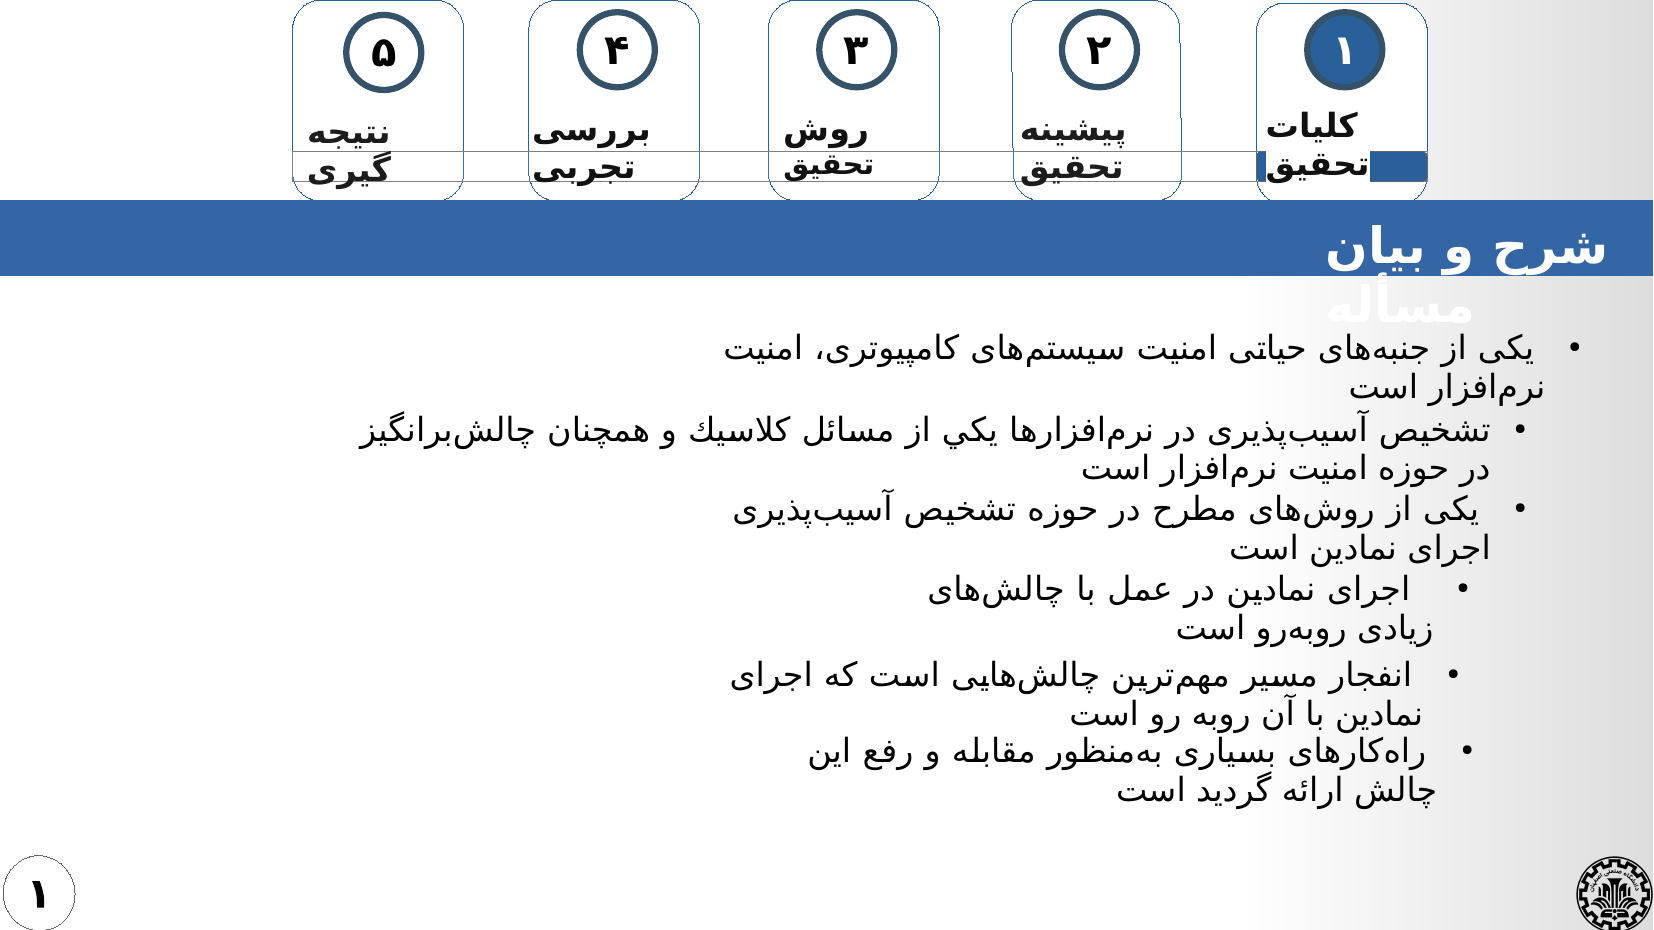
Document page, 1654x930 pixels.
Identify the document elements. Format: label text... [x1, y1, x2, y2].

text_box کلیات تحقیق [1250, 99, 1446, 148]
text_box [292, 0, 464, 104]
text_box [528, 0, 700, 101]
text_box اجرای نمادین در عمل با چالش‌های زیادی روبه‌رو است [911, 562, 1551, 645]
text_box ۳ [819, 12, 895, 88]
text_box [1256, 3, 1428, 99]
text_box روش تحقیق [768, 101, 964, 151]
text_box [768, 0, 940, 101]
text_box ۱ [1307, 12, 1383, 88]
text_box انفجار مسیر مهم‌ترین چالش‌هایی است که اجرای نمادین با آن روبه رو است [714, 648, 1551, 731]
picture [1575, 855, 1653, 930]
text_box بررسی تجربی [517, 101, 713, 151]
text_box ۱ [3, 855, 76, 930]
text_box ۵ [346, 14, 422, 91]
text_box نتیجه گیری [292, 104, 488, 154]
text_box ۴ [579, 12, 655, 88]
text_box یکی از جنبه‌های حیاتی امنیت سیستم‌های کامپیوتری، امنیت نرم‌افزار است [707, 321, 1610, 403]
text_box پیشینه تحقیق [1005, 101, 1195, 151]
text_box [0, 148, 1653, 321]
text_box راه‌کارهای بسیاری به‌منظور مقابله و رفع این چالش ارائه گردید است [791, 724, 1557, 807]
text_box یکی از روش‌های مطرح در حوزه تشخیص آسیب‌پذیری اجرای نمادین است [716, 482, 1551, 565]
text_box [1011, 0, 1181, 101]
text_box ۲ [1061, 12, 1137, 88]
text_box شرح و بیان مسأله [1310, 209, 1653, 301]
text_box تشخيص آسیب‌پذیری در نرم‌افزارها یكي از مسائل كلاسيك و همچنان چالش‌برانگیز در حوزه امنيت نرم‌افزار است [345, 402, 1546, 485]
